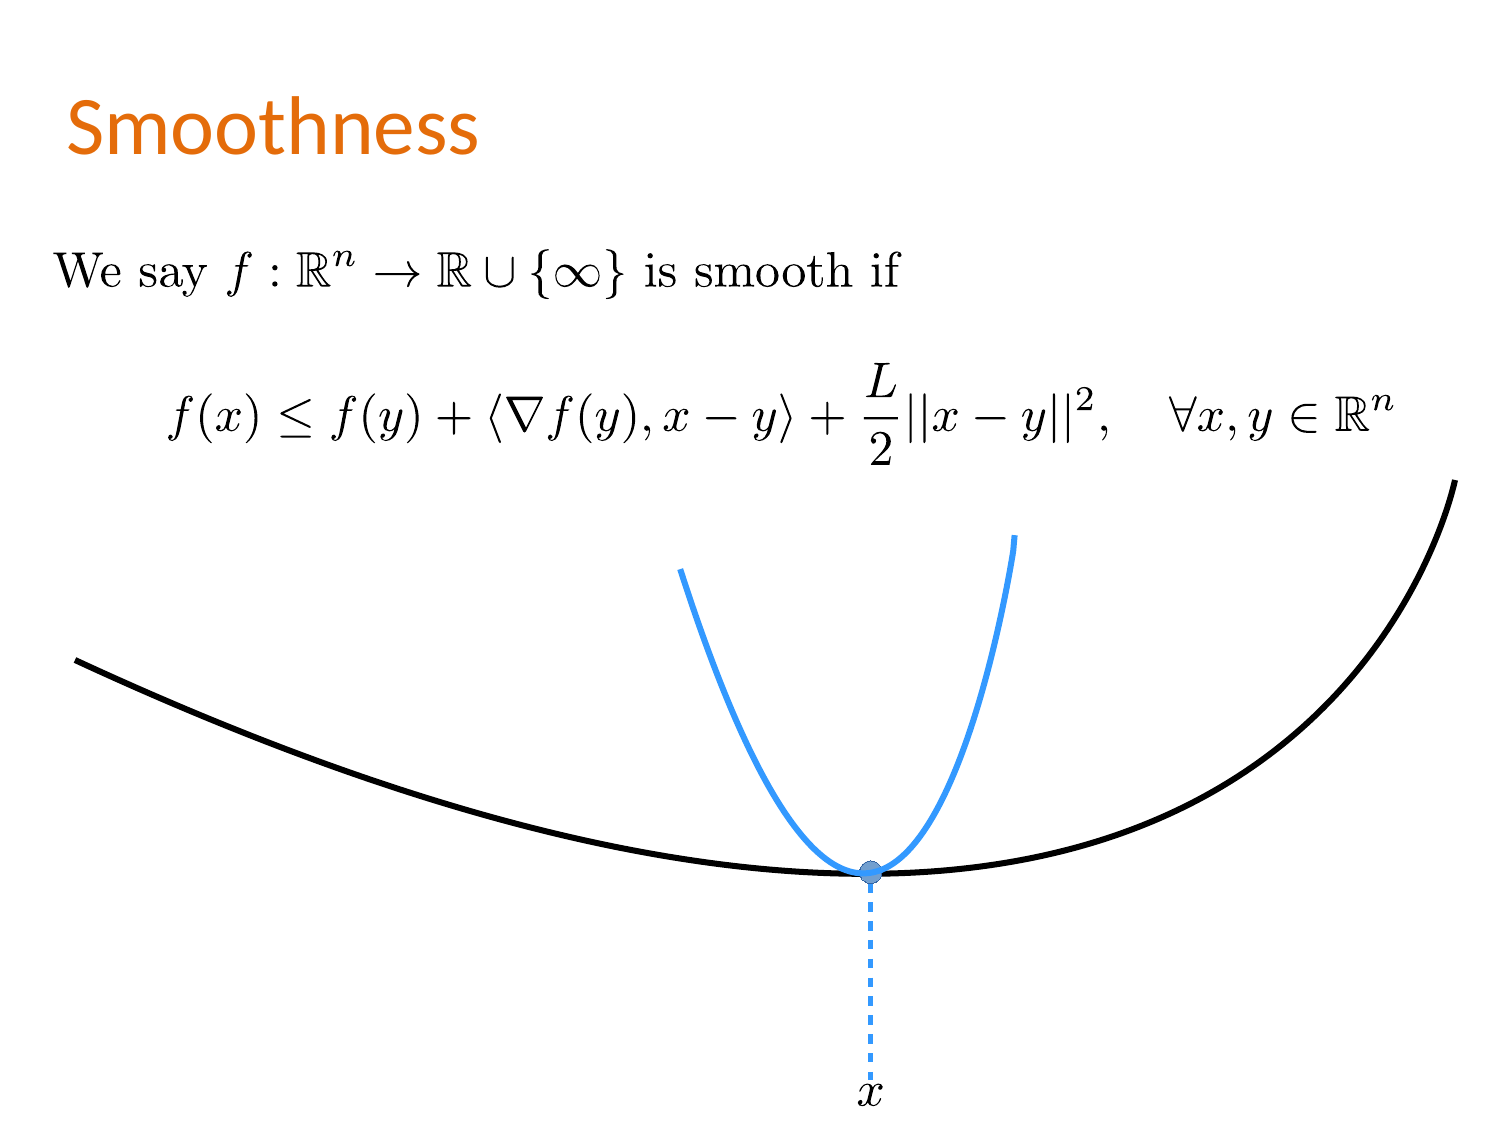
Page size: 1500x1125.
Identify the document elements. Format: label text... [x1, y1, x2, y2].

text_box [859, 860, 881, 870]
text_box [165, 362, 1396, 465]
text_box [860, 874, 882, 884]
text_box [856, 1083, 886, 1107]
text_box Smoothness [51, 27, 1432, 215]
text_box [52, 249, 903, 300]
